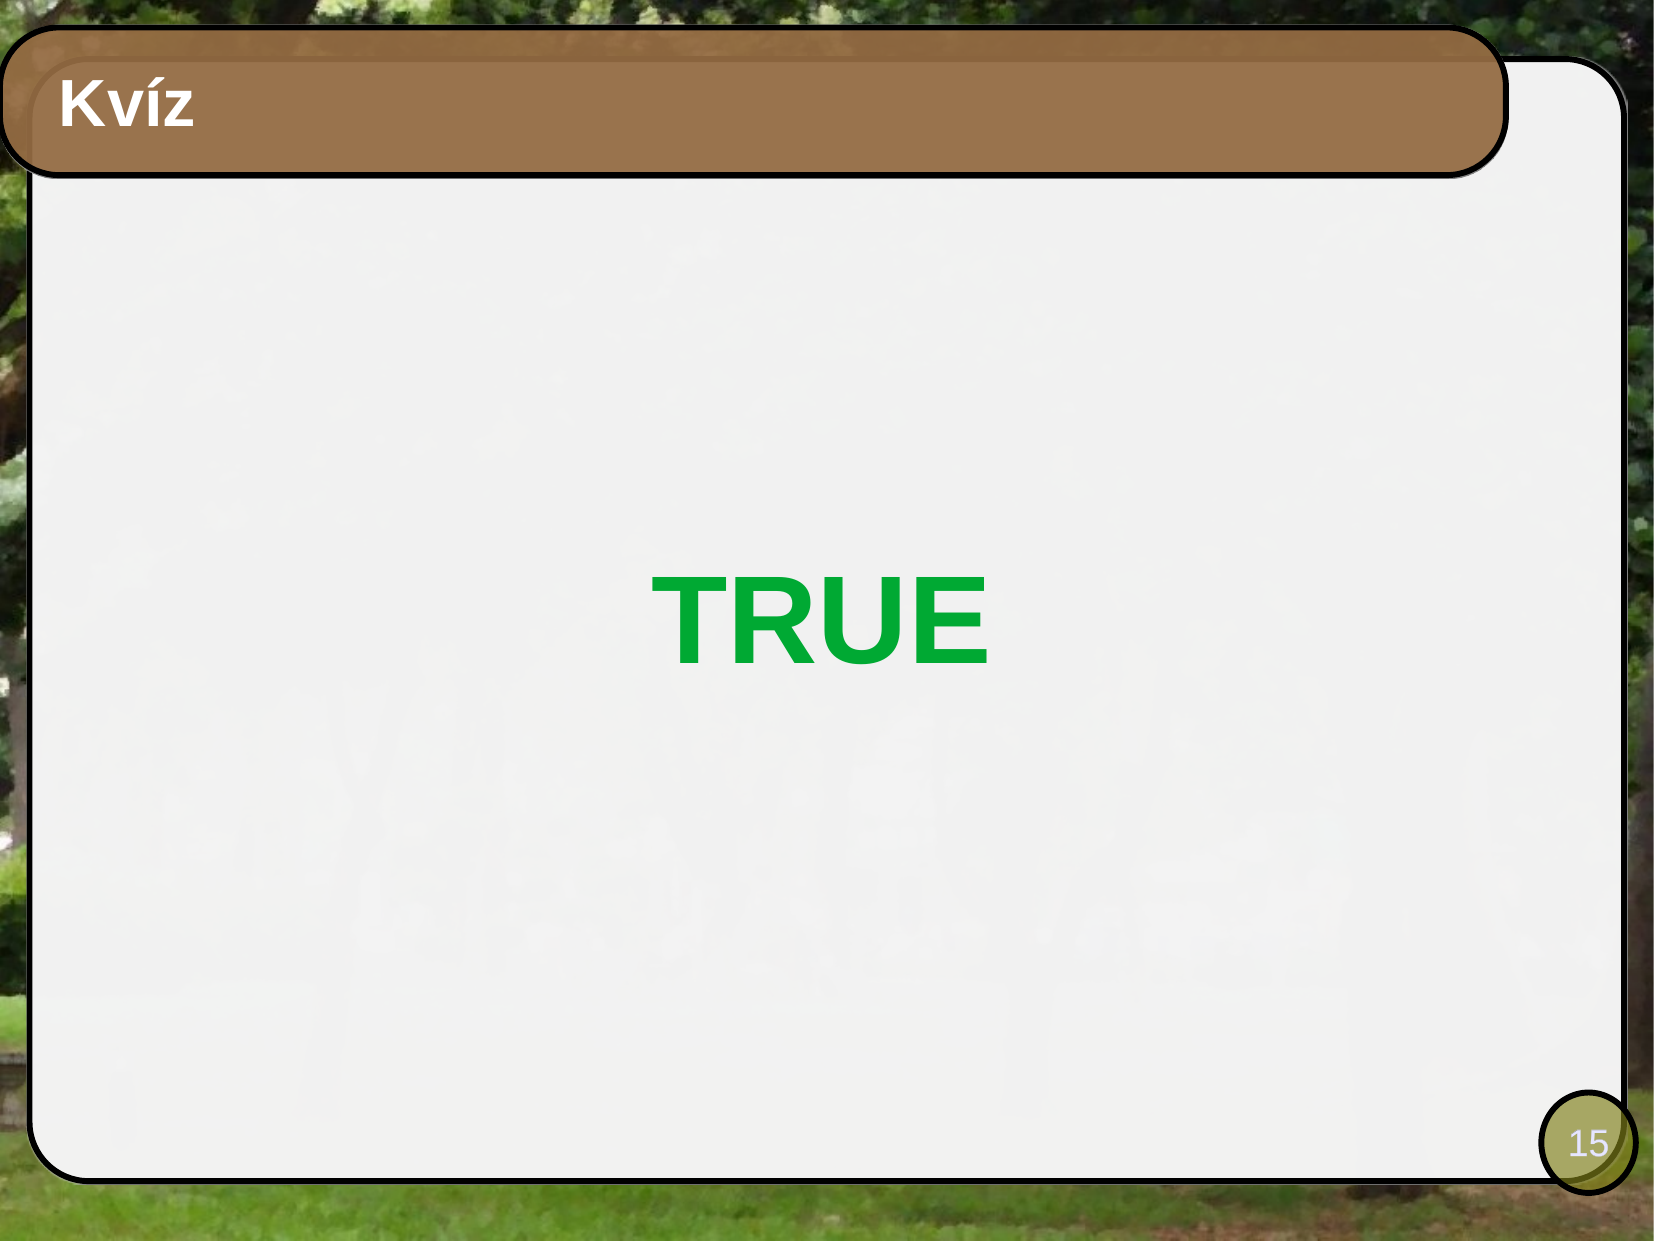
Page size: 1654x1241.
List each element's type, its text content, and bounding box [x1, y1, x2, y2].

title Kvíz [59, 29, 1447, 178]
text_box TRUE [636, 542, 1018, 698]
picture [0, 0, 1654, 1241]
